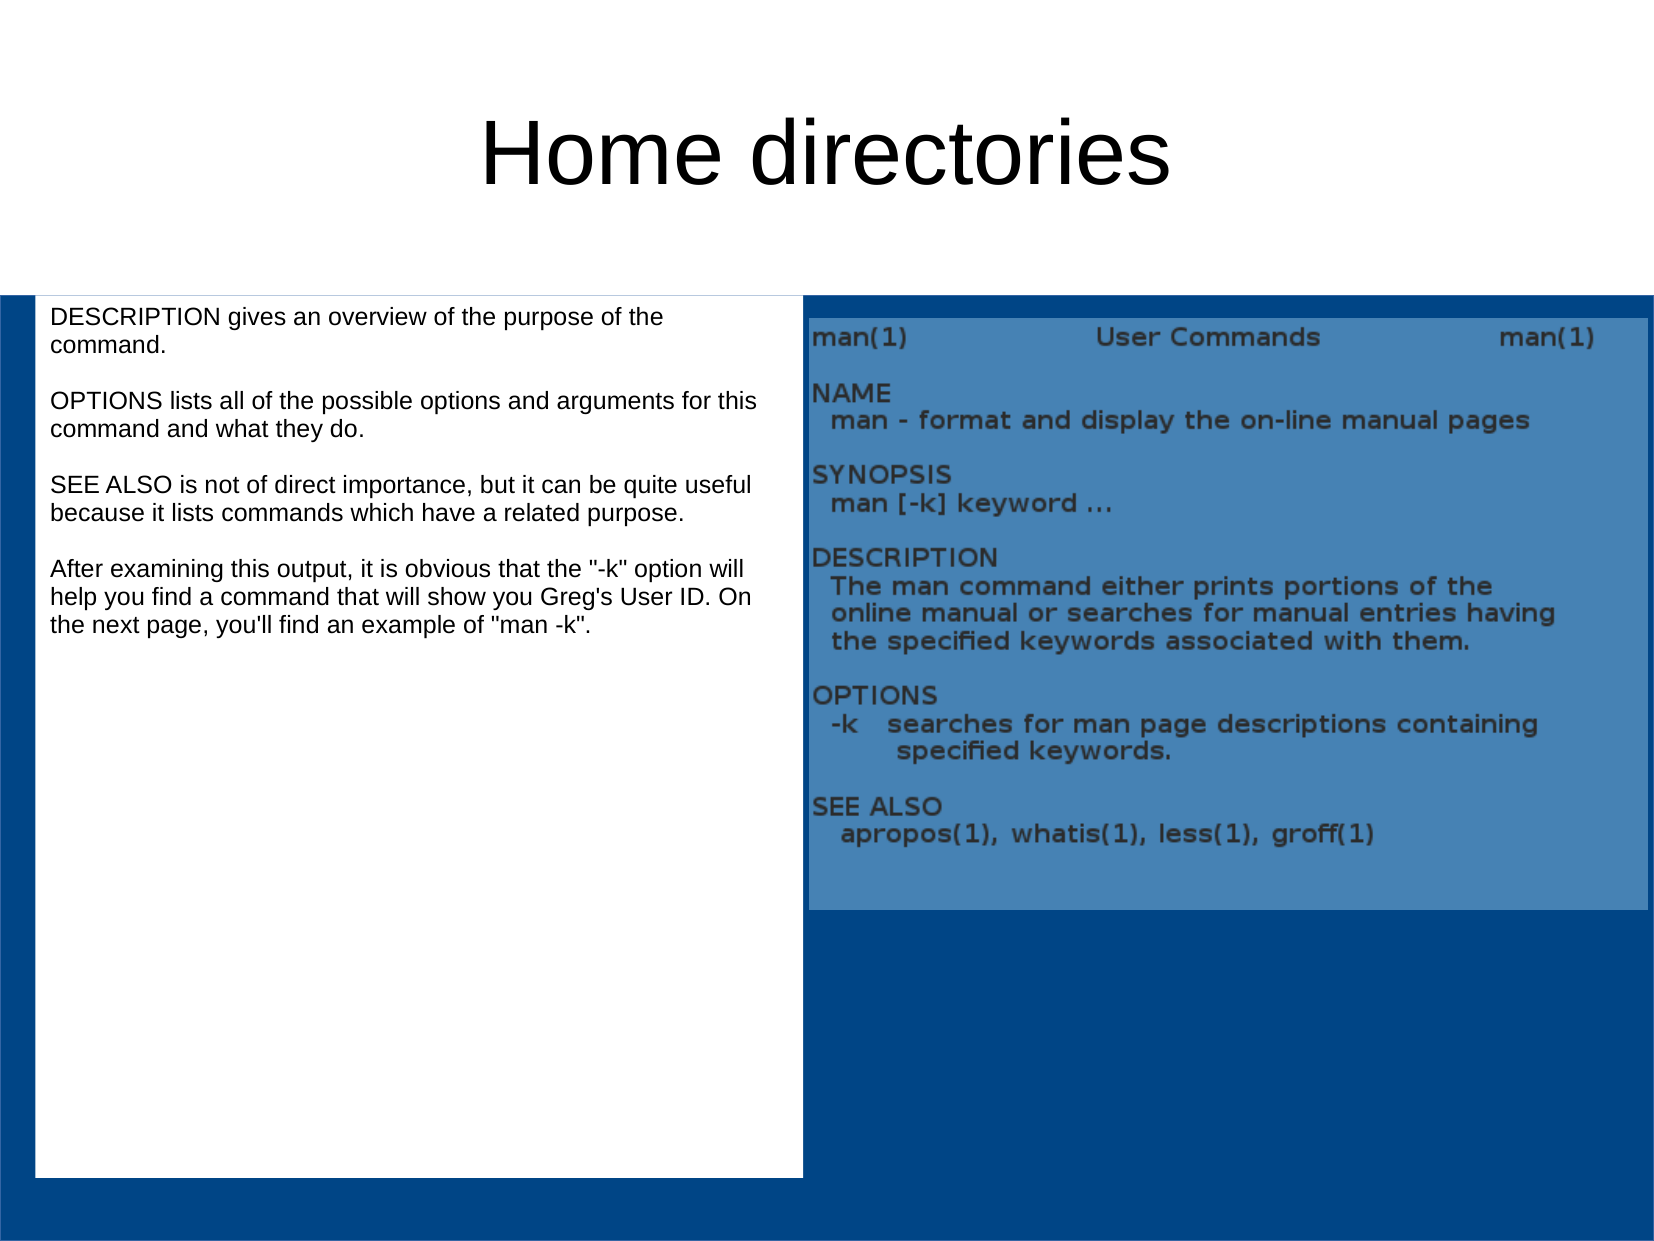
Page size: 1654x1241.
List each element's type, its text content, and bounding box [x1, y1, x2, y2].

title Home directories [82, 49, 1571, 257]
text_box DESCRIPTION gives an overview of the purpose of the command. OPTIONS lists all of the possible options and arguments for this command and what they do. SEE ALSO is not of direct importance, but it can be quite useful because it lists commands which have a related purpose. After examining this output, it is obvious that the "-k" option will help you find a command that will show you Greg's User ID. On the next page, you'll find an example of "man -k". [35, 295, 804, 1178]
picture [809, 318, 1648, 910]
text_box [0, 295, 1654, 1241]
